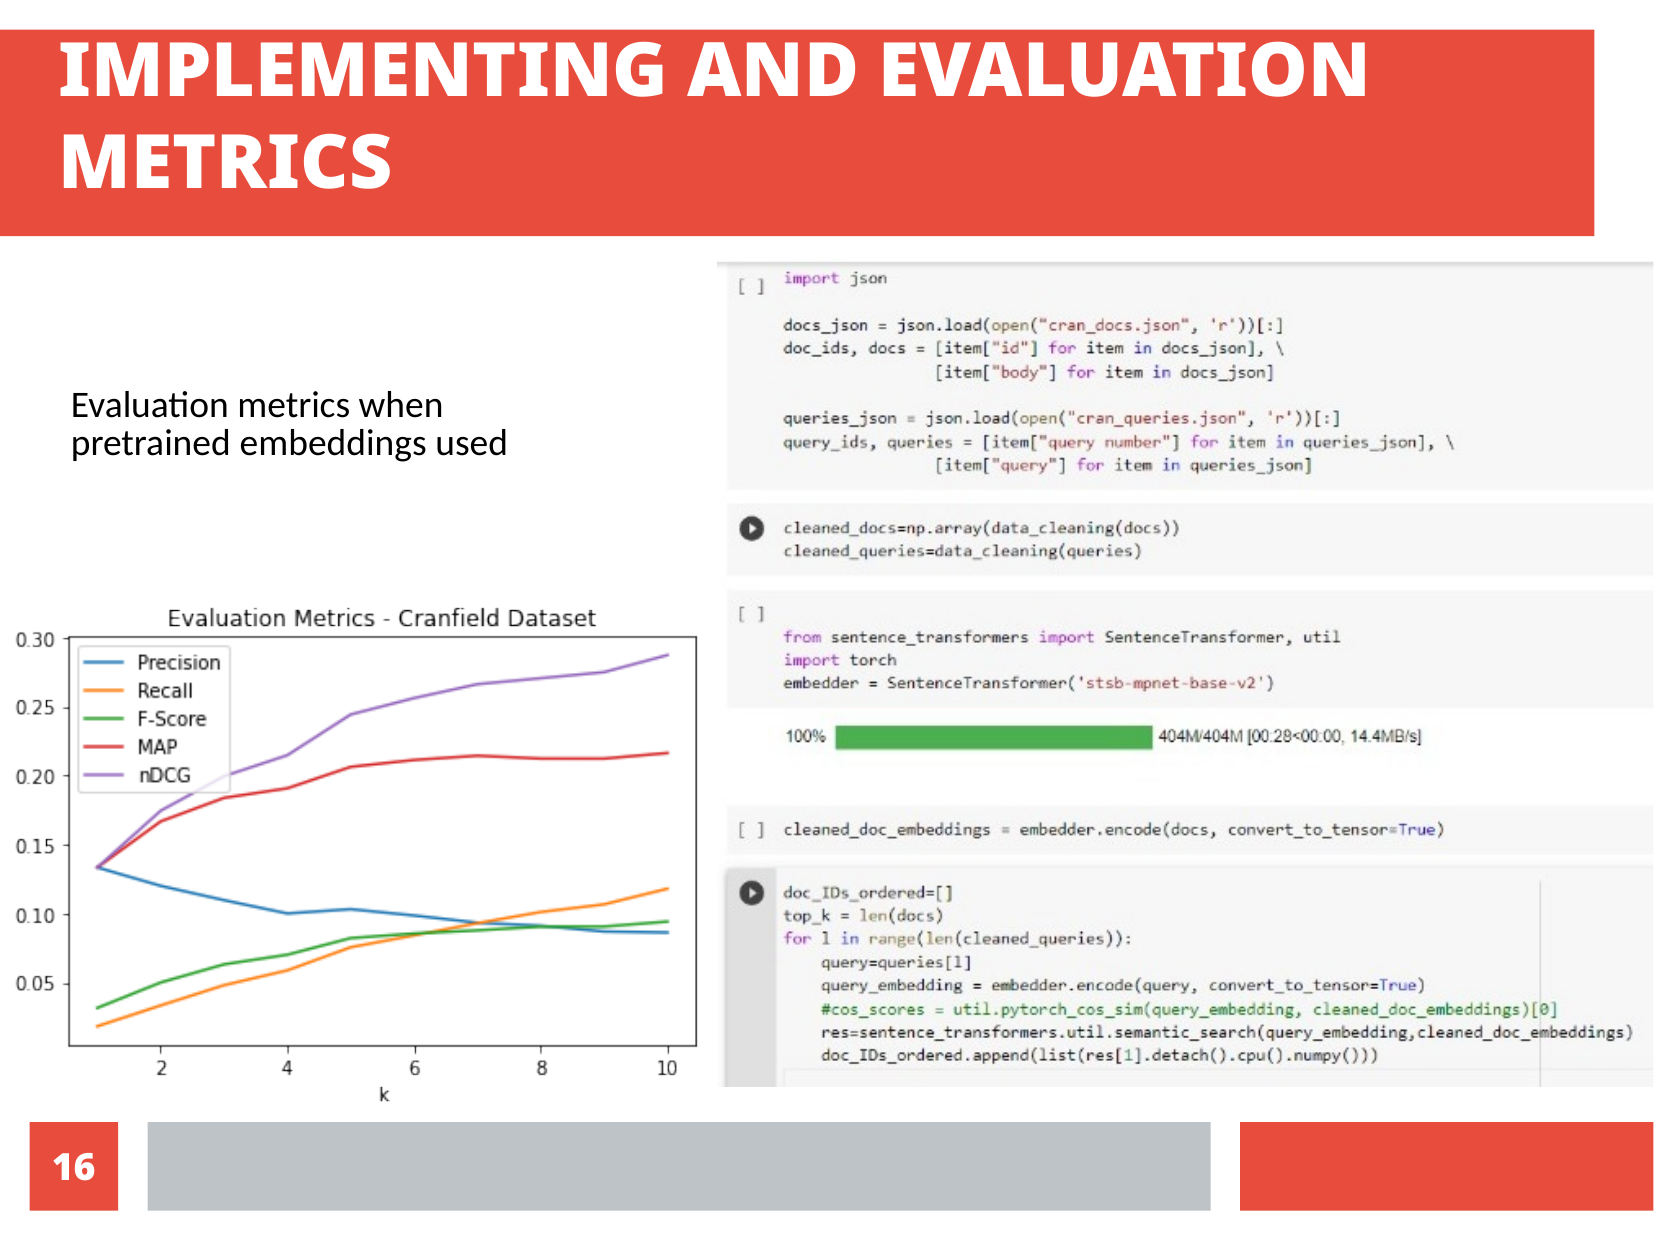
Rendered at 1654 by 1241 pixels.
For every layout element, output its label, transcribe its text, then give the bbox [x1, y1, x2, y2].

list Evaluation metrics when pretrained embeddings used [70, 389, 603, 567]
picture [1, 595, 709, 1117]
picture [717, 259, 1654, 1087]
title IMPLEMENTING AND EVALUATION METRICS [59, 59, 1595, 207]
